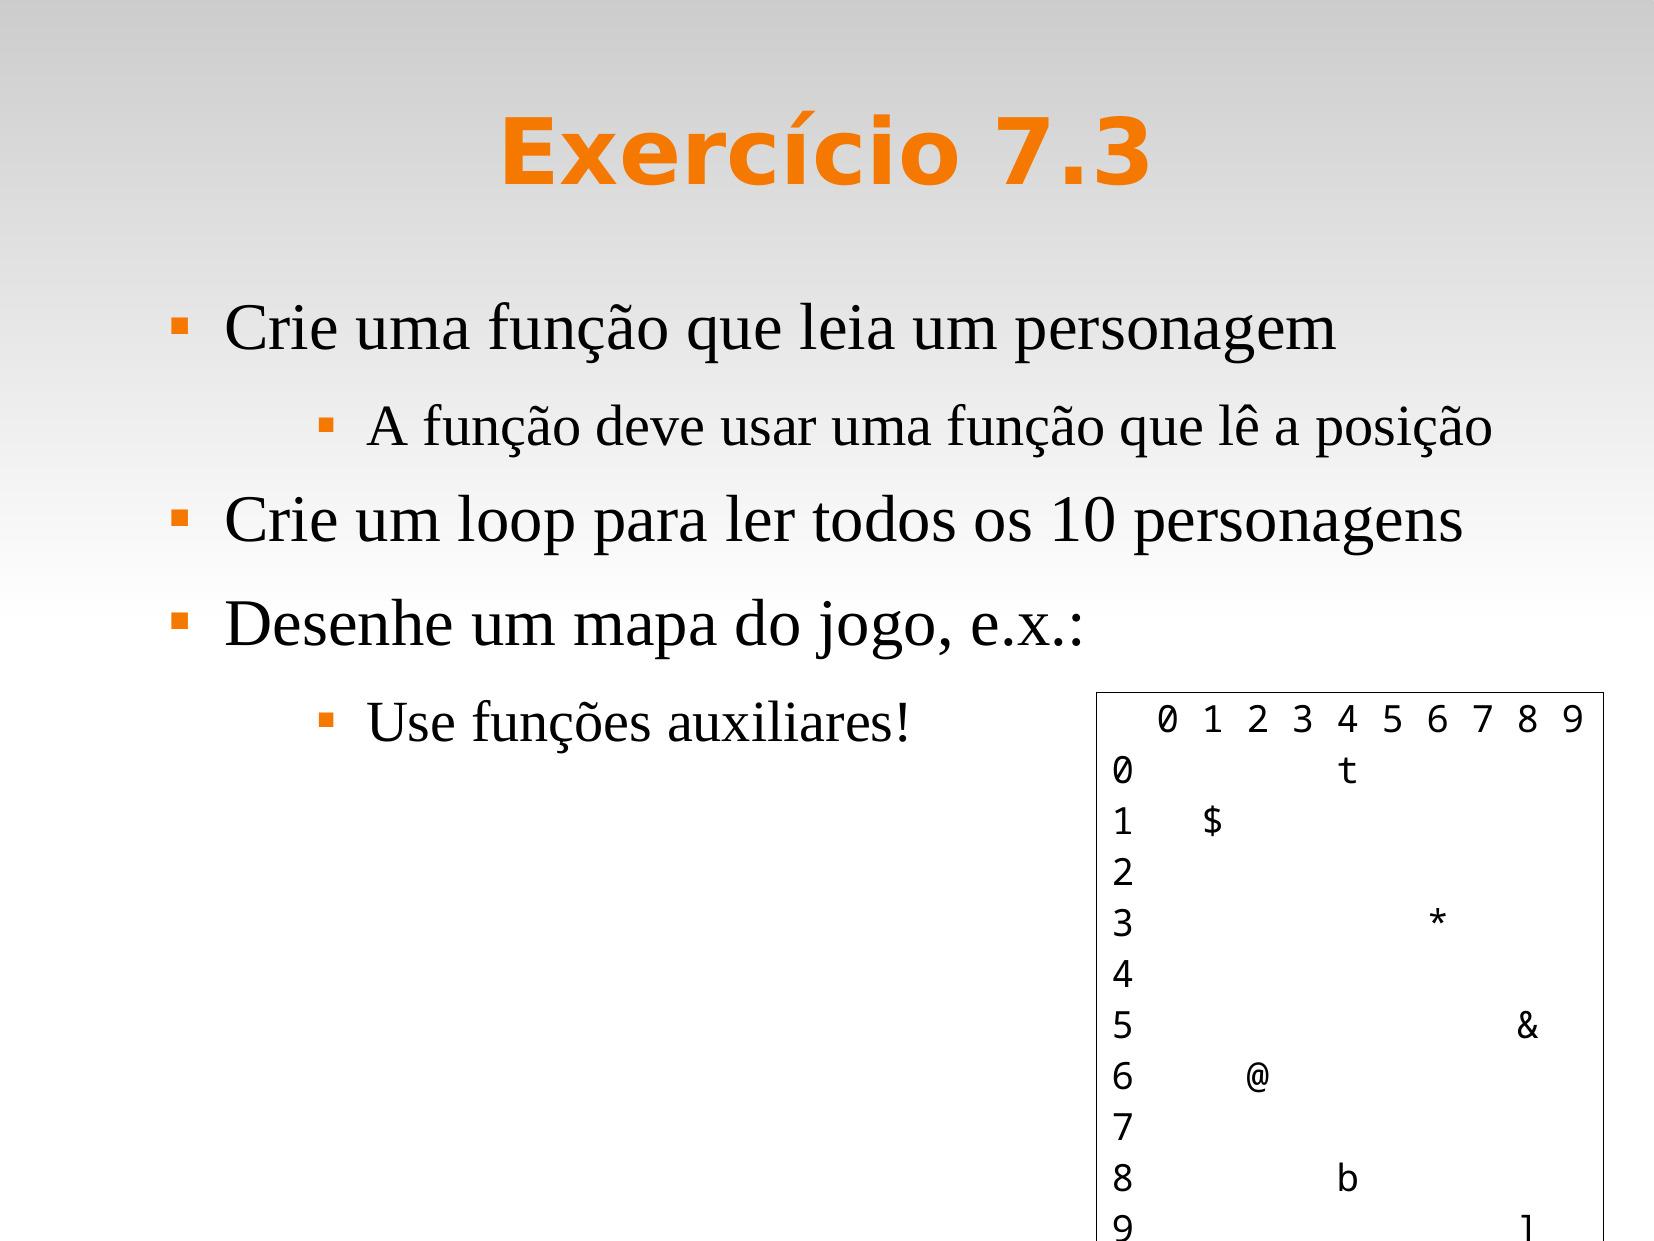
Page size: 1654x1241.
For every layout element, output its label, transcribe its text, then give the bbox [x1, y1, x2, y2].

list Crie uma função que leia um personagem A função deve usar uma função que lê a posição Crie um loop para ler todos os 10 personagens Desenhe um mapa do jogo, e.x.: Use funções auxiliares! [82, 290, 1571, 1109]
title Exercício 7.3 [82, 49, 1571, 257]
text_box 0 1 2 3 4 5 6 7 8 9 0 t 1 $ 2 3 * 4 5 & 6 @ 7 8 b 9 ] [1096, 733, 1604, 1213]
